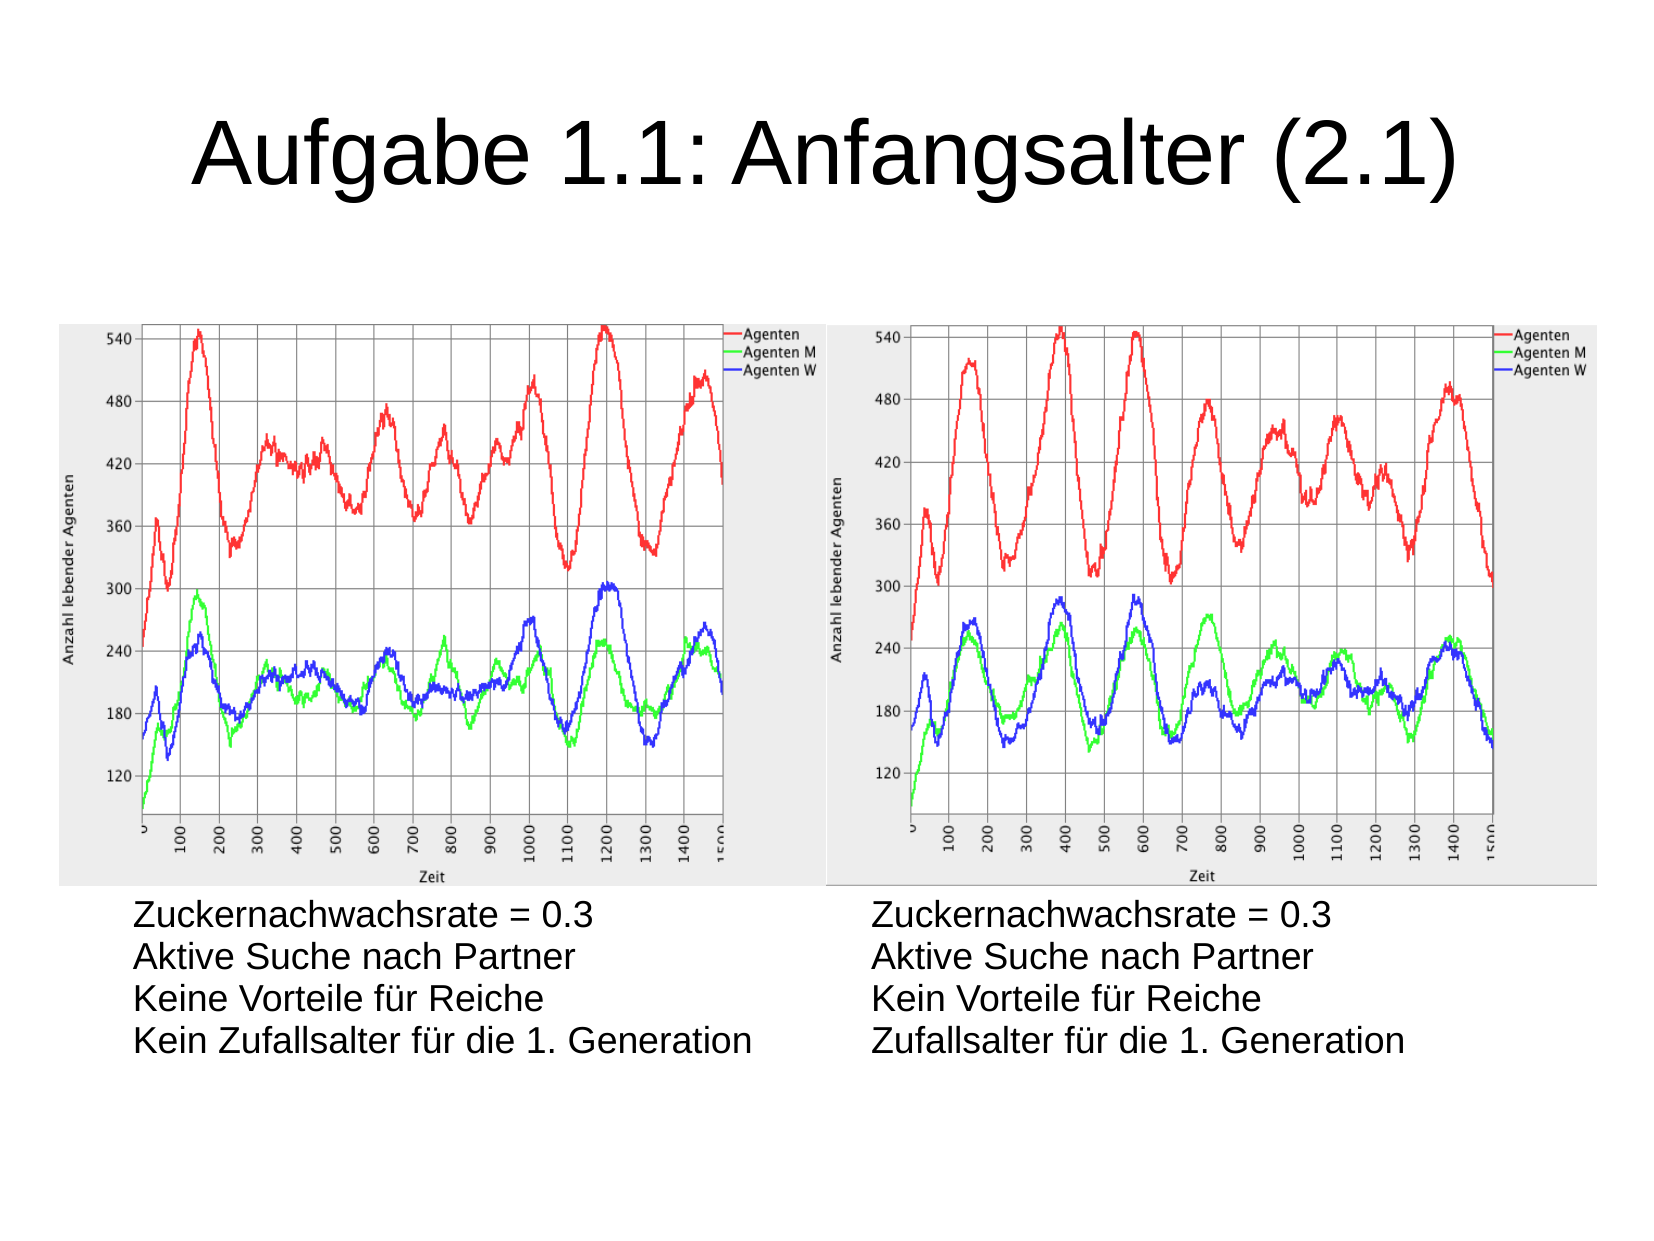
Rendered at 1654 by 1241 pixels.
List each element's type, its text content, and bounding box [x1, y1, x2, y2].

text_box Zuckernachwachsrate = 0.3 Aktive Suche nach Partner Kein Vorteile für Reiche Zufallsalter für die 1. Generation [856, 885, 1506, 1069]
picture [59, 324, 1597, 886]
title Aufgabe 1.1: Anfangsalter (2.1) [82, 56, 1571, 250]
text_box Zuckernachwachsrate = 0.3 Aktive Suche nach Partner Keine Vorteile für Reiche Kein Zufallsalter für die 1. Generation [118, 885, 768, 1069]
